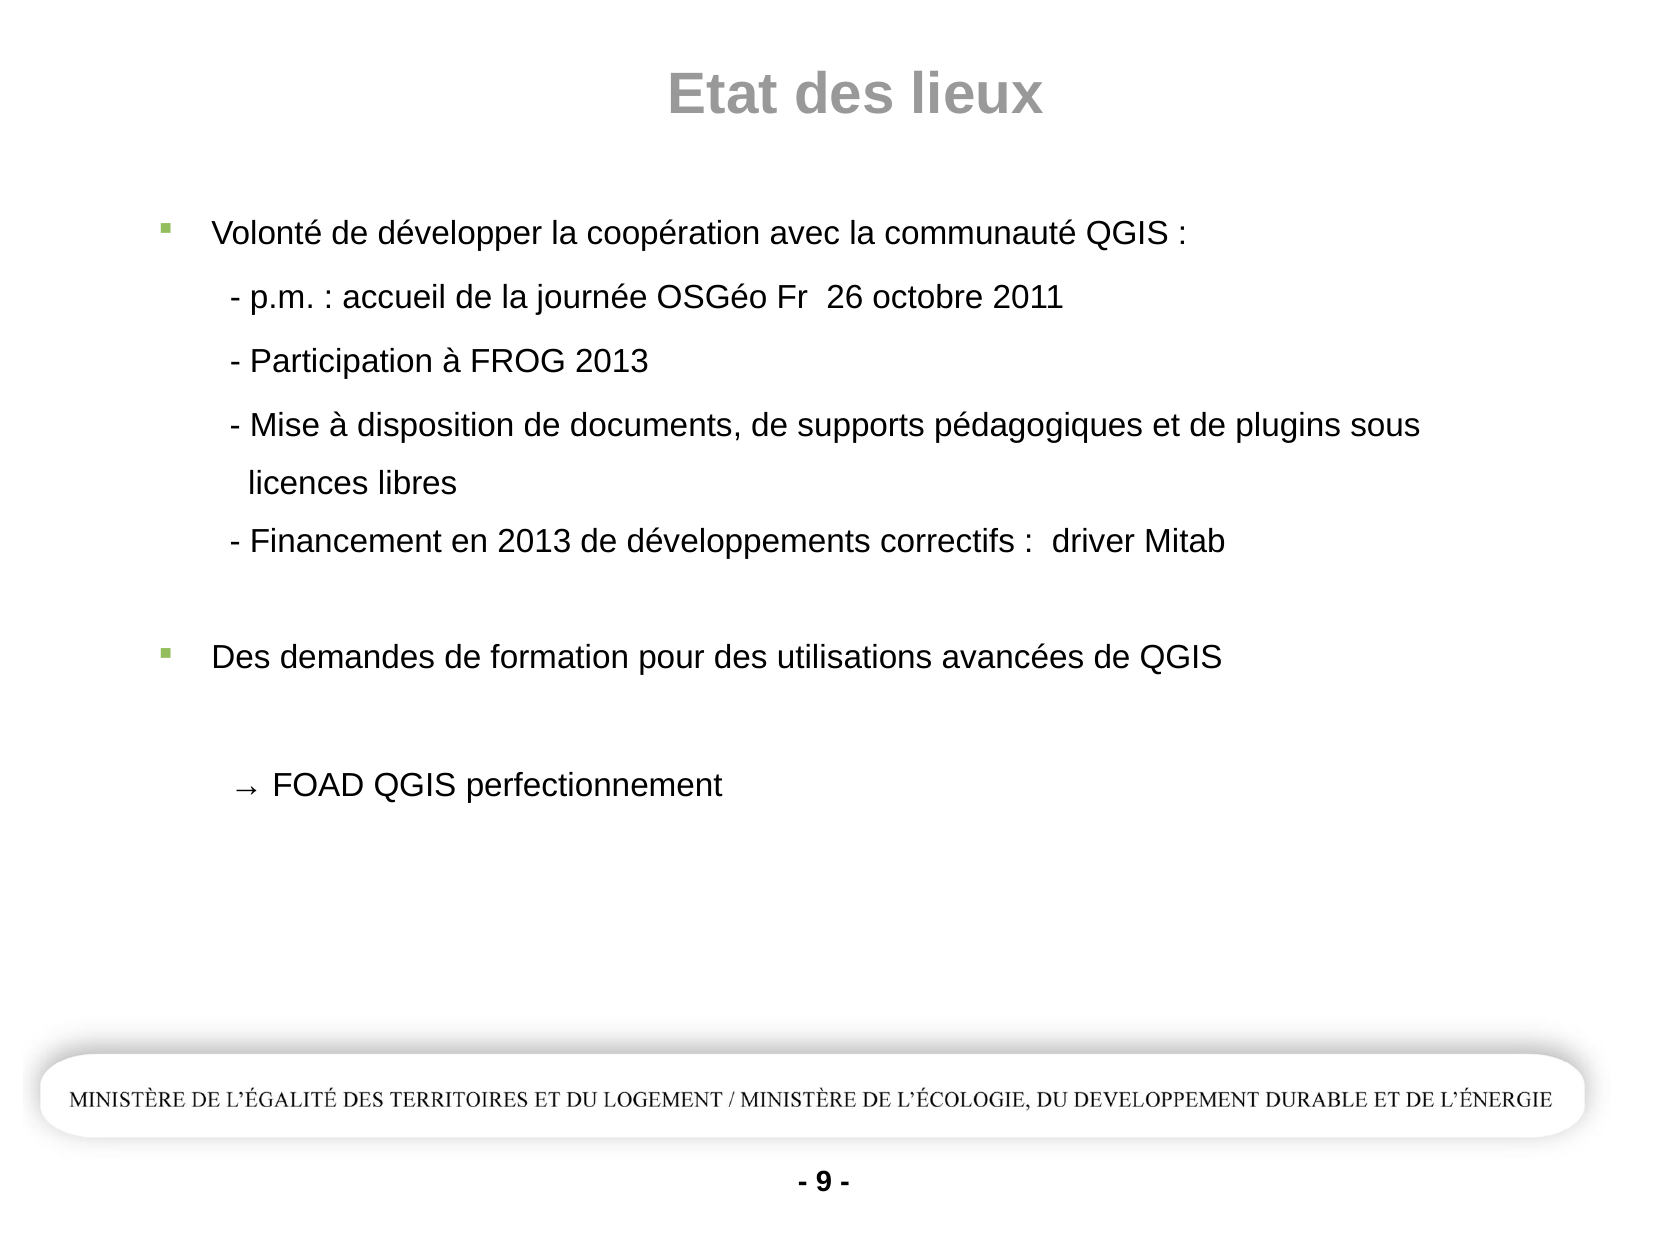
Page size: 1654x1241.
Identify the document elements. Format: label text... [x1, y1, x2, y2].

text_box Volonté de développer la coopération avec la communauté QGIS : - p.m. : accueil de la journée OSGéo Fr 26 octobre 2011 - Participation à FROG 2013 - Mise à disposition de documents, de supports pédagogiques et de plugins sous licences libres - Financement en 2013 de développements correctifs : driver Mitab Des demandes de formation pour des utilisations avancées de QGIS → FOAD QGIS perfectionnement [126, 209, 1544, 1119]
picture [23, 1014, 1612, 1159]
text_box Etat des lieux [181, 58, 1511, 127]
